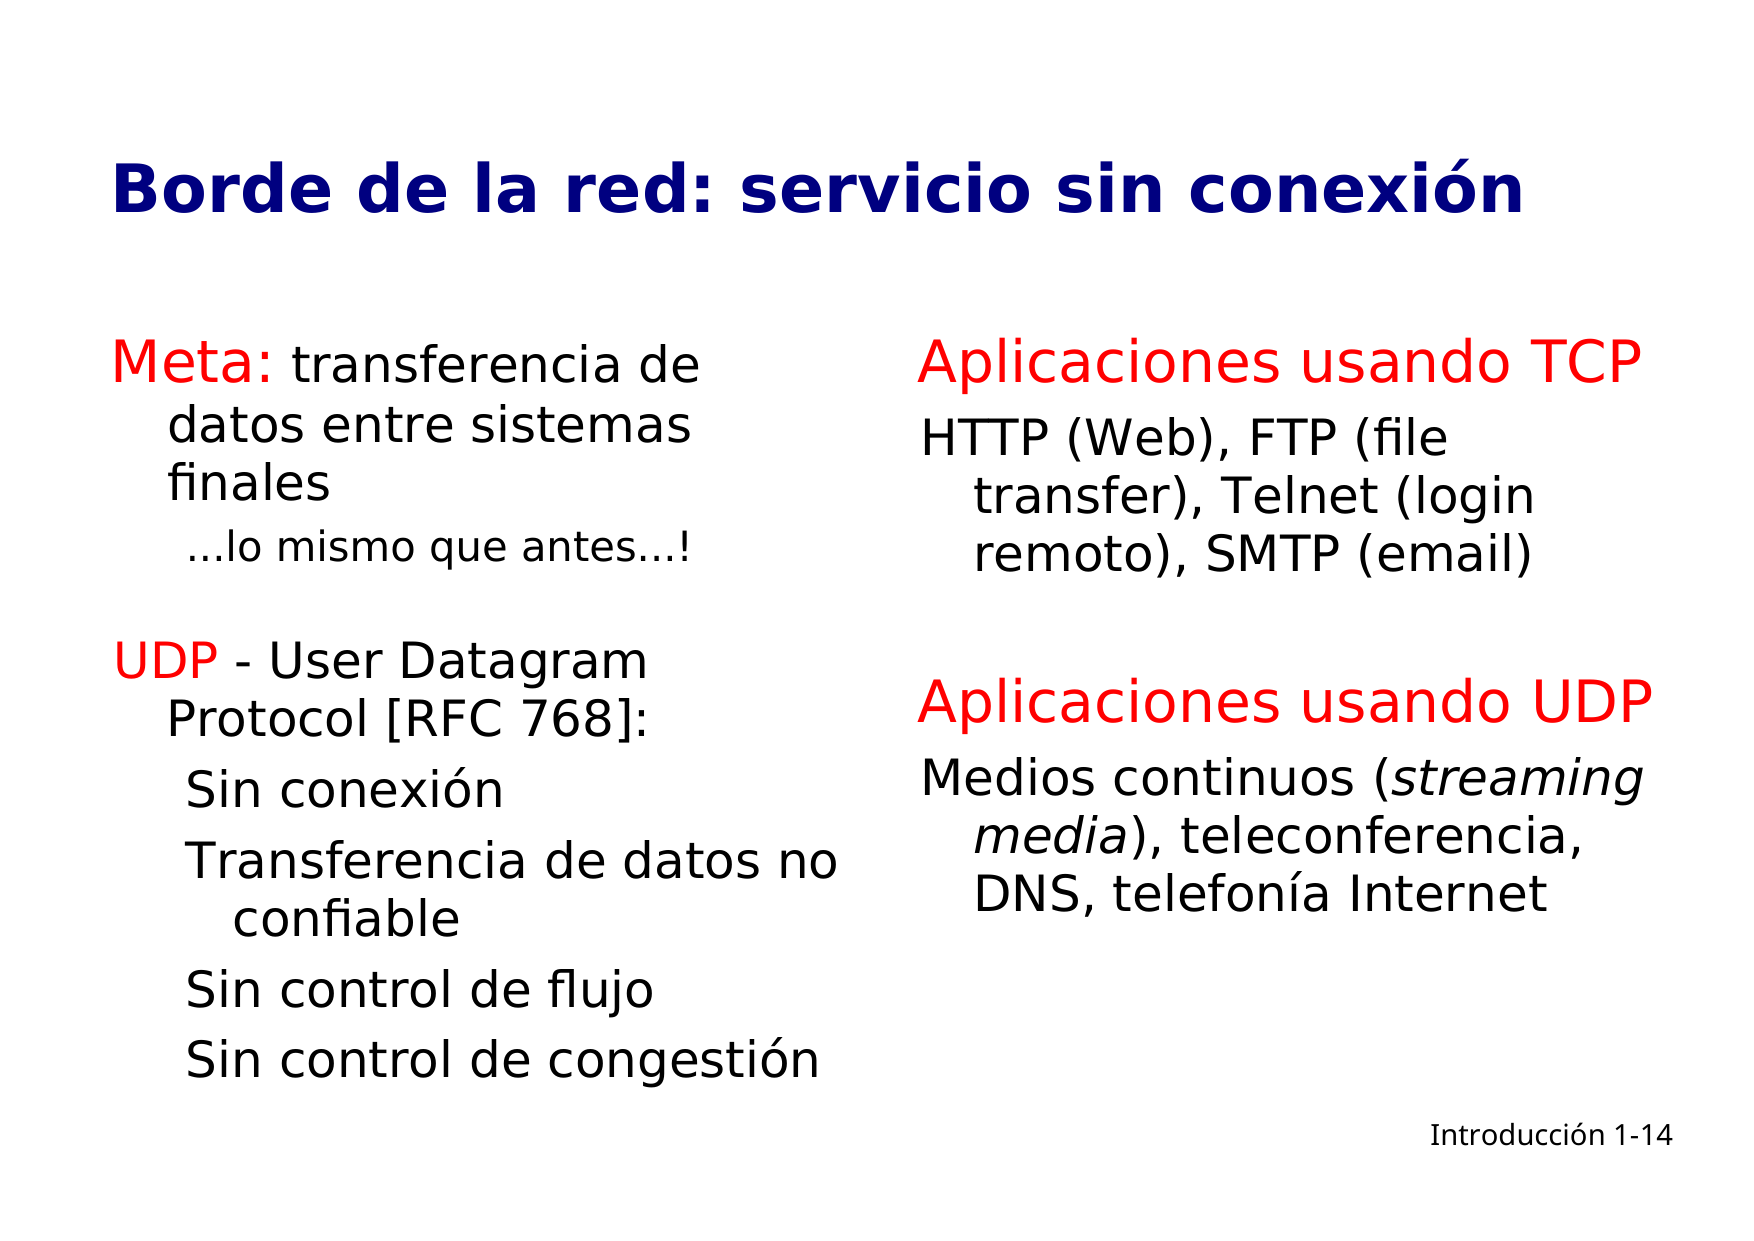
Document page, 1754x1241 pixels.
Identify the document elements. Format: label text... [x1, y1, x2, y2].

list Meta: transferencia de datos entre sistemas finales ...lo mismo que antes...! UDP - User Datagram Protocol [RFC 768]: Sin conexión Transferencia de datos no confiable Sin control de flujo Sin control de congestión [96, 320, 865, 1124]
list Aplicaciones usando TCP HTTP (Web), FTP (file transfer), Telnet (login remoto), SMTP (email) Aplicaciones usando UDP Medios continuos (streaming media), teleconferencia, DNS, telefonía Internet [903, 320, 1672, 1148]
title Borde de la red: servicio sin conexión [96, 74, 1672, 305]
